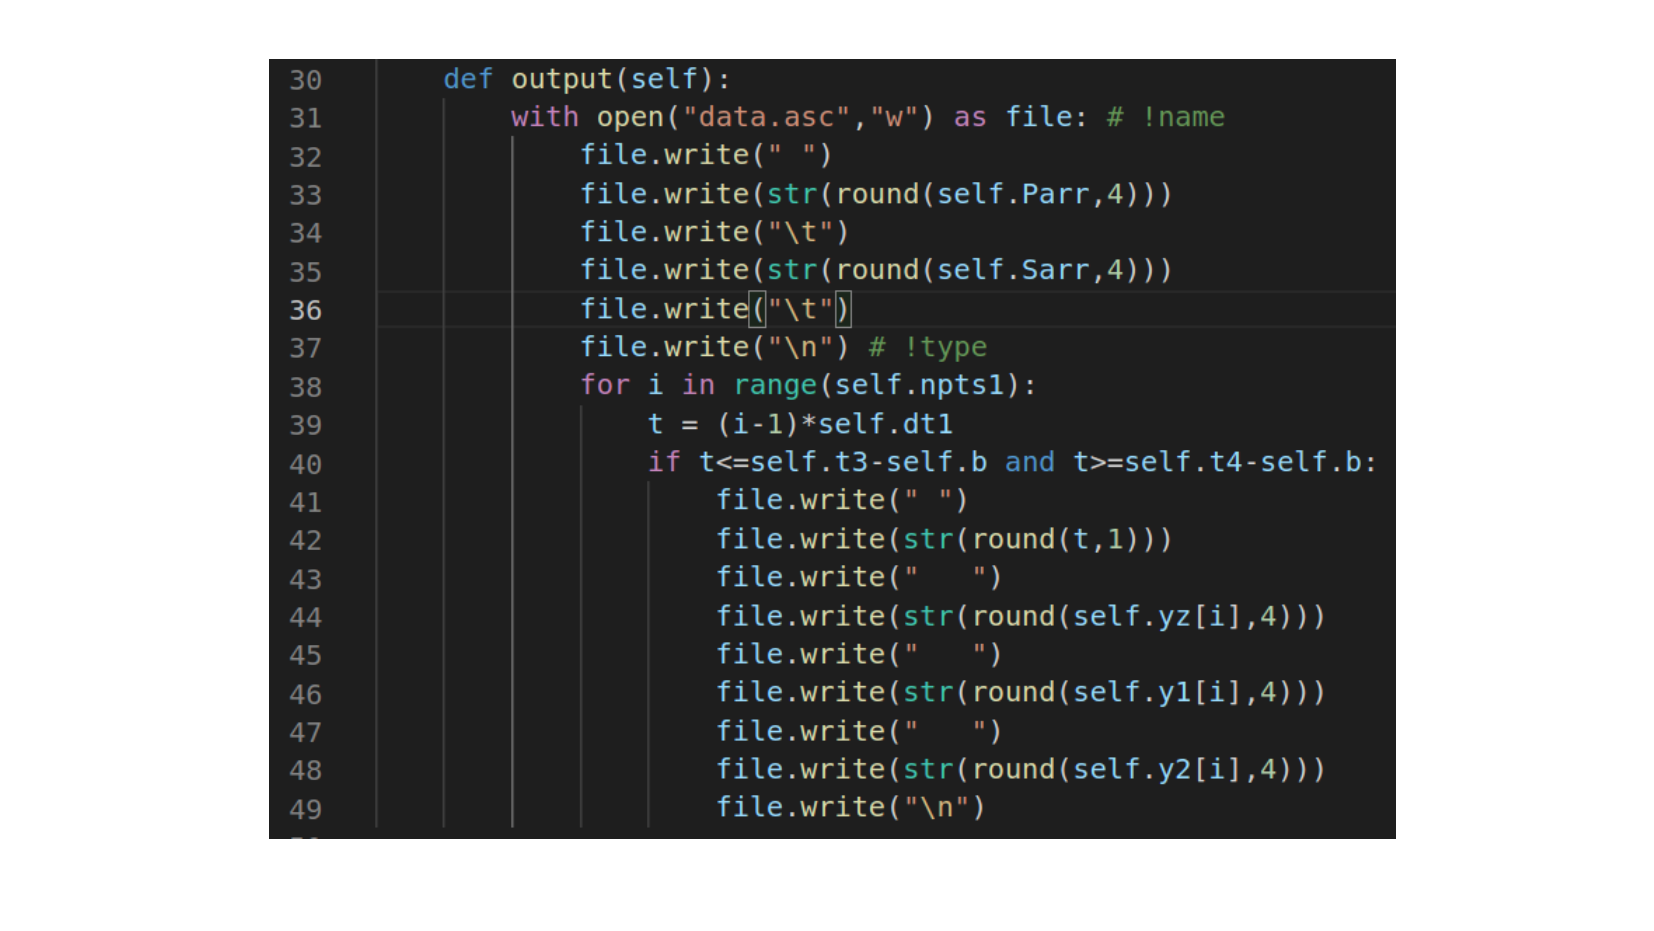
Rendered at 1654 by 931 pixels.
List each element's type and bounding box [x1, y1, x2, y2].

picture [269, 59, 1396, 839]
